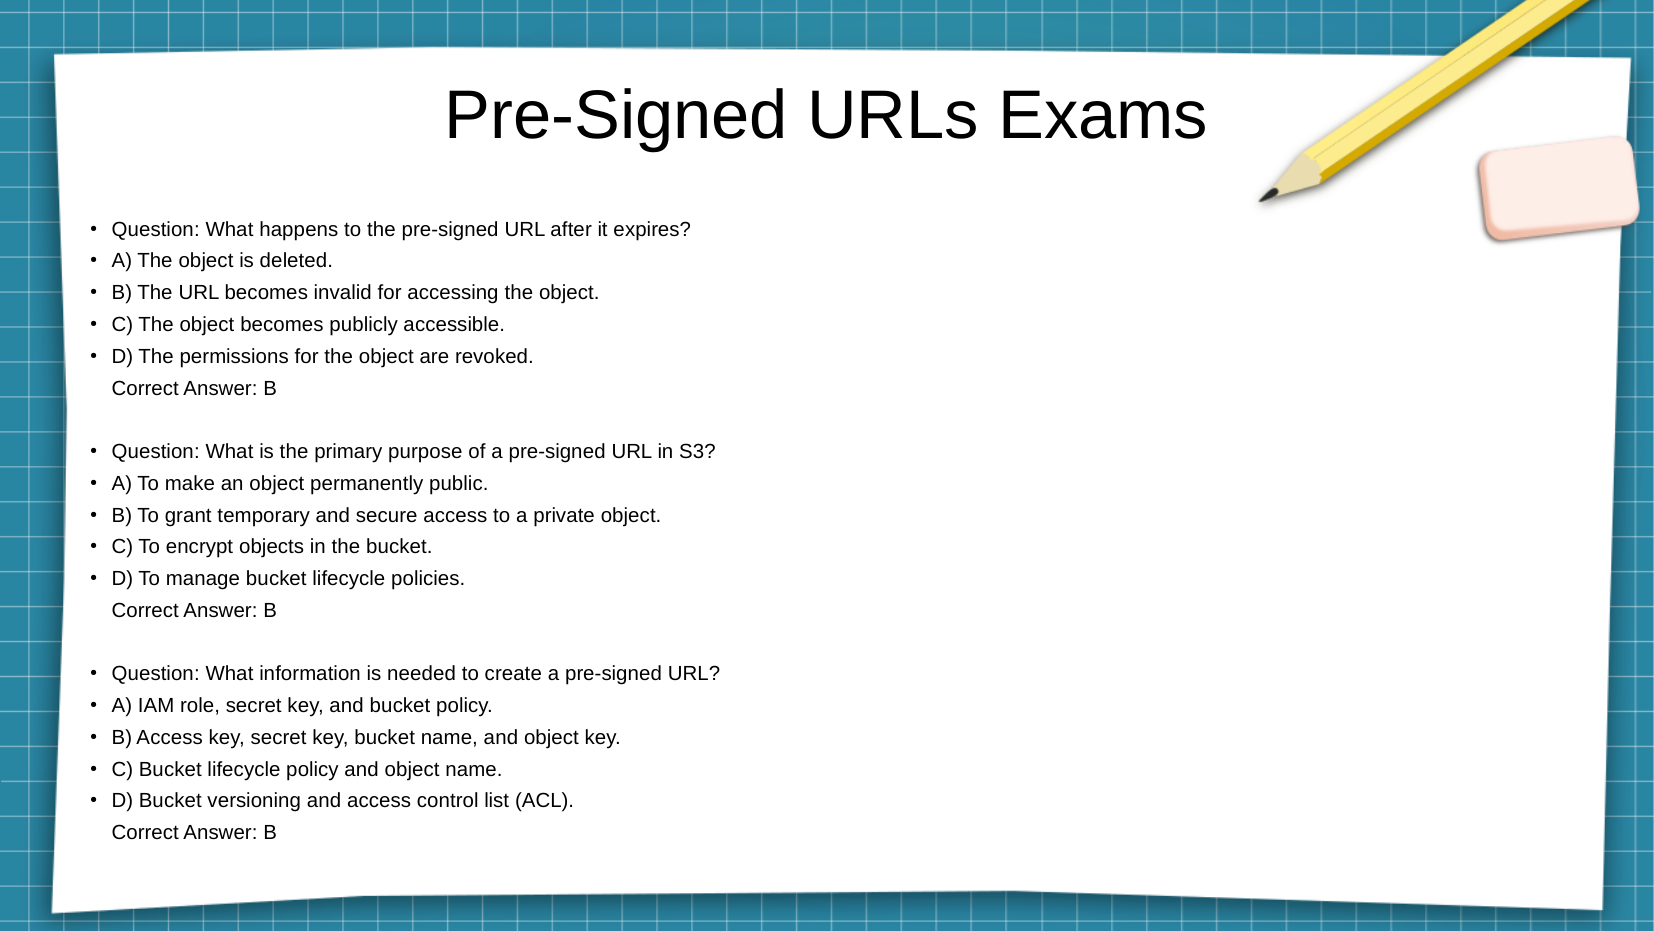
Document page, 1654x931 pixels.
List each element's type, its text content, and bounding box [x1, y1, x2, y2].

list Question: What happens to the pre-signed URL after it expires? A) The object is deleted. B) The URL becomes invalid for accessing the object. C) The object becomes publicly accessible. D) The permissions for the object are revoked. Correct Answer: B Question: What is the primary purpose of a pre-signed URL in S3? A) To make an object permanently public. B) To grant temporary and secure access to a private object. C) To encrypt objects in the bucket. D) To manage bucket lifecycle policies. Correct Answer: B Question: What information is needed to create a pre-signed URL? A) IAM role, secret key, and bucket policy. B) Access key, secret key, bucket name, and object key. C) Bucket lifecycle policy and object name. D) Bucket versioning and access control list (ACL). Correct Answer: B [82, 217, 1571, 863]
title Pre-Signed URLs Exams [82, 37, 1571, 193]
picture [0, 0, 1654, 931]
